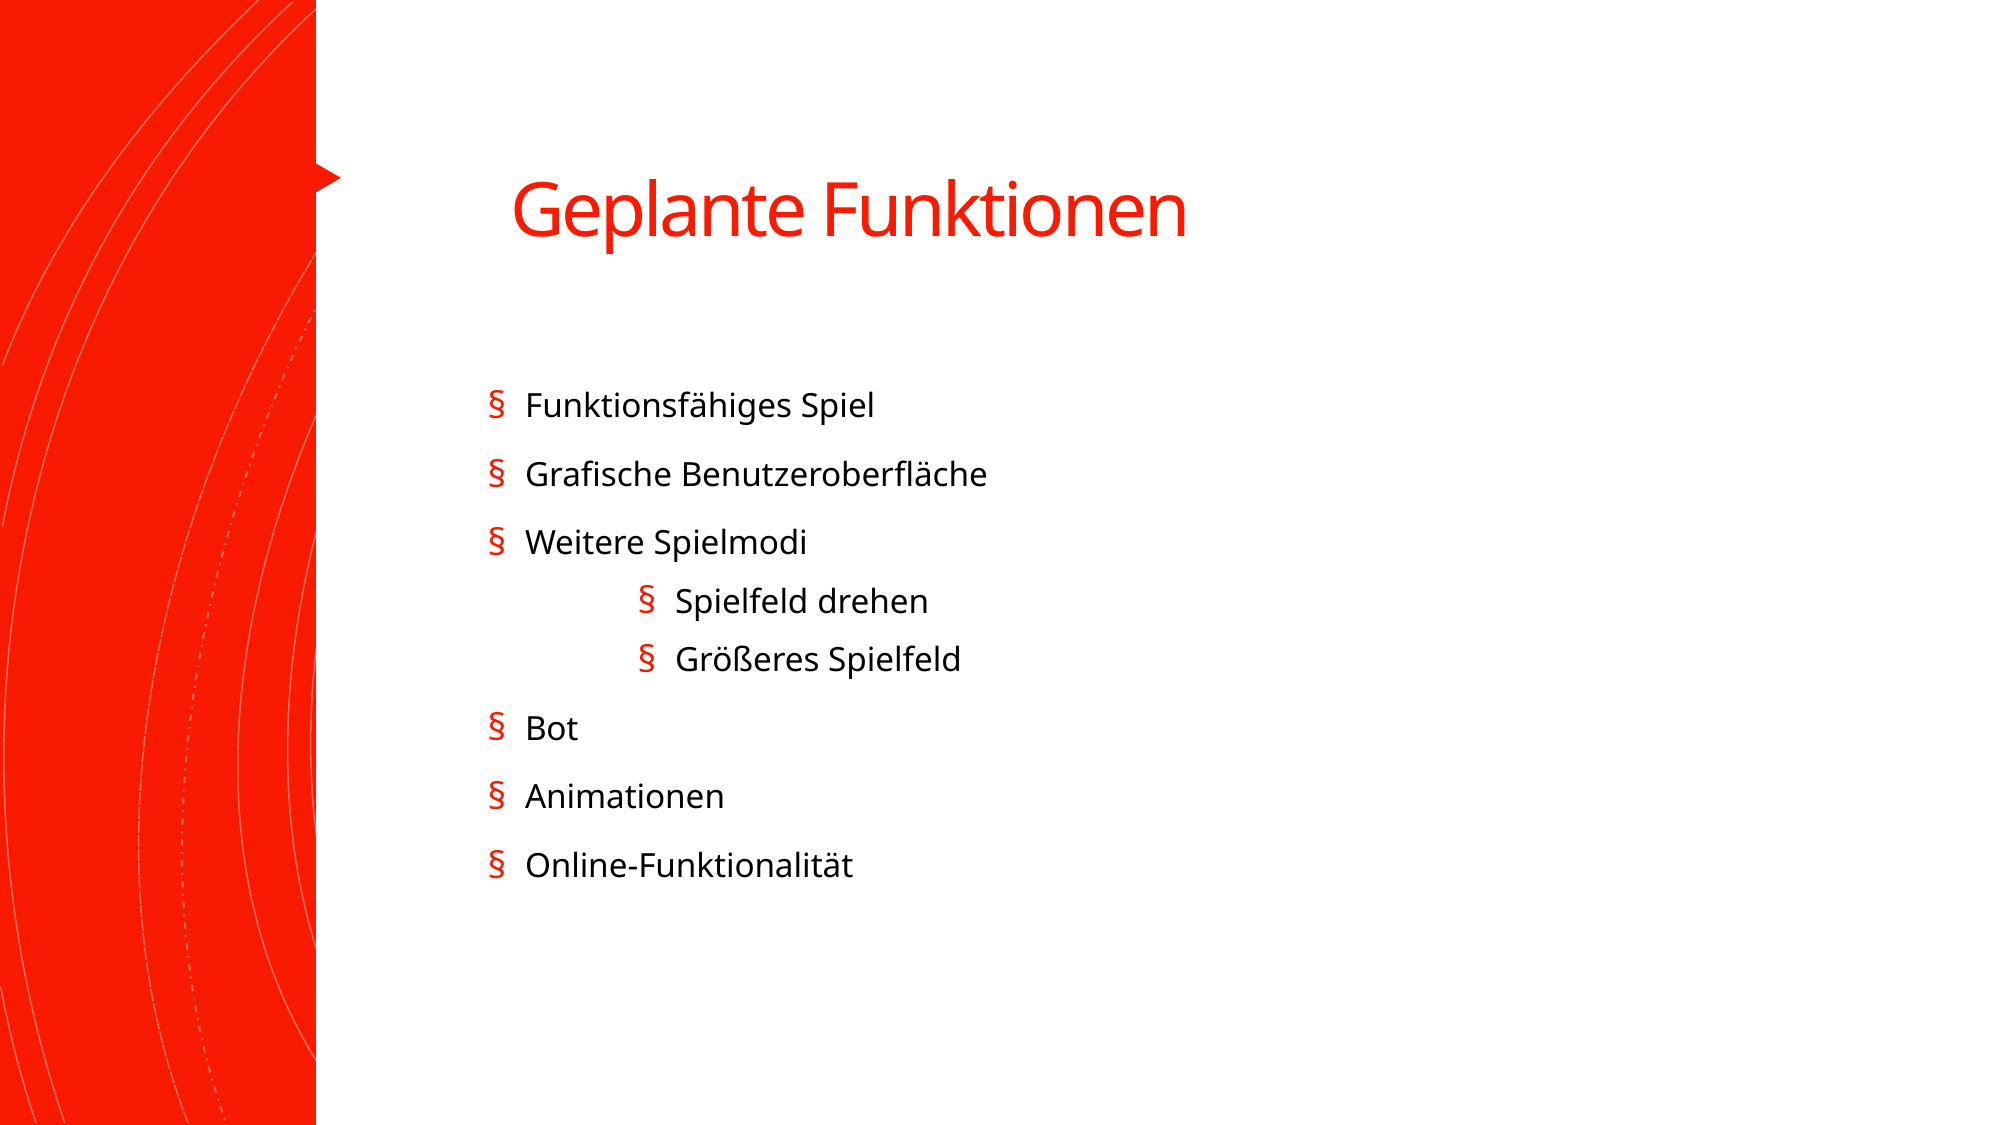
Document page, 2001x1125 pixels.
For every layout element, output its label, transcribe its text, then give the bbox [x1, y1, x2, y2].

list Funktionsfähiges Spiel Grafische Benutzeroberfläche Weitere Spielmodi Spielfeld drehen Größeres Spielfeld Bot Animationen Online-Funktionalität [472, 368, 1478, 993]
text_box [0, 0, 2000, 1125]
title Geplante Funktionen [472, 138, 1495, 340]
